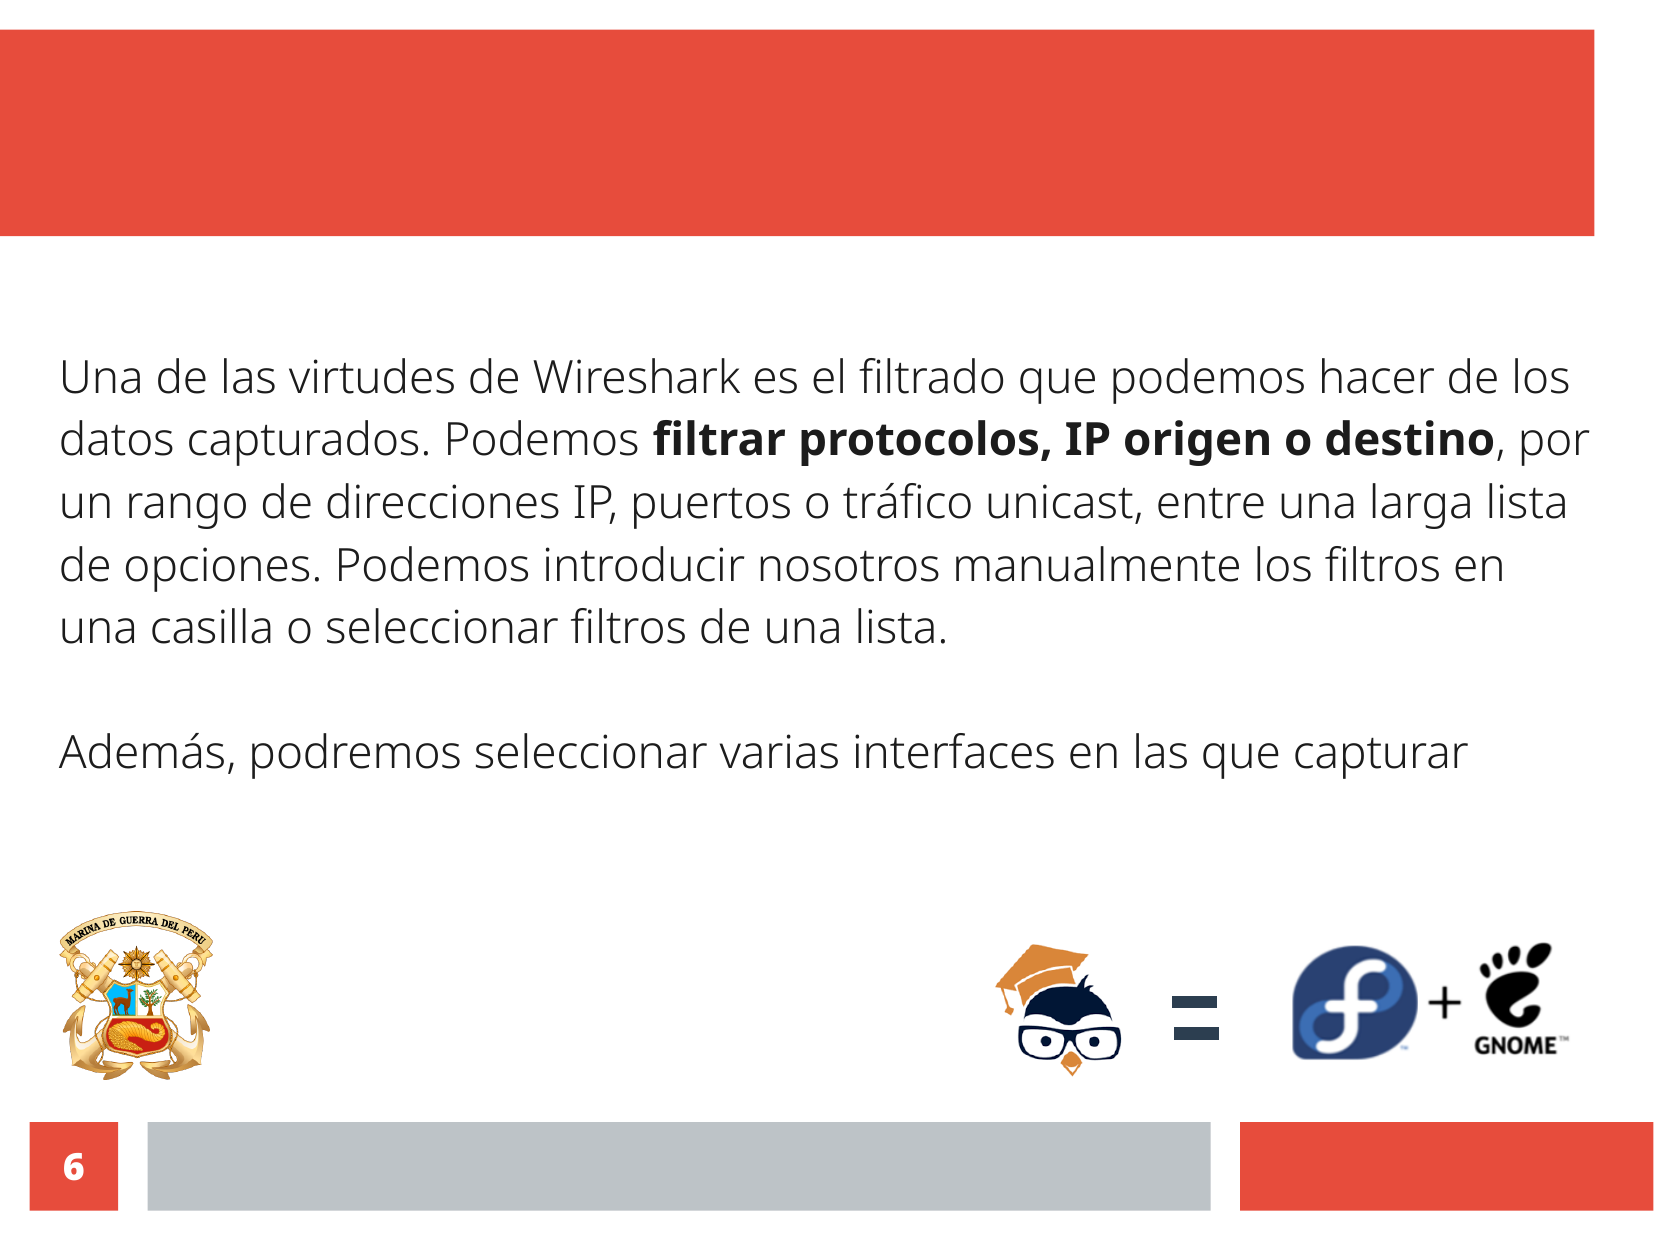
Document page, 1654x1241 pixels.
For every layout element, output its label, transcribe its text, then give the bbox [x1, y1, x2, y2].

picture [59, 911, 213, 1080]
picture [1282, 934, 1595, 1075]
subtitle Una de las virtudes de Wireshark es el filtrado que podemos hacer de los datos capturados. Podemos filtrar protocolos, IP origen o destino, por un rango de direcciones IP, puertos o tráfico unicast, entre una larga lista de opciones. Podemos introducir nosotros manualmente los filtros en una casilla o seleccionar filtros de una lista. Además, podremos seleccionar varias interfaces en las que capturar [59, 344, 1595, 1029]
picture [975, 928, 1140, 1093]
